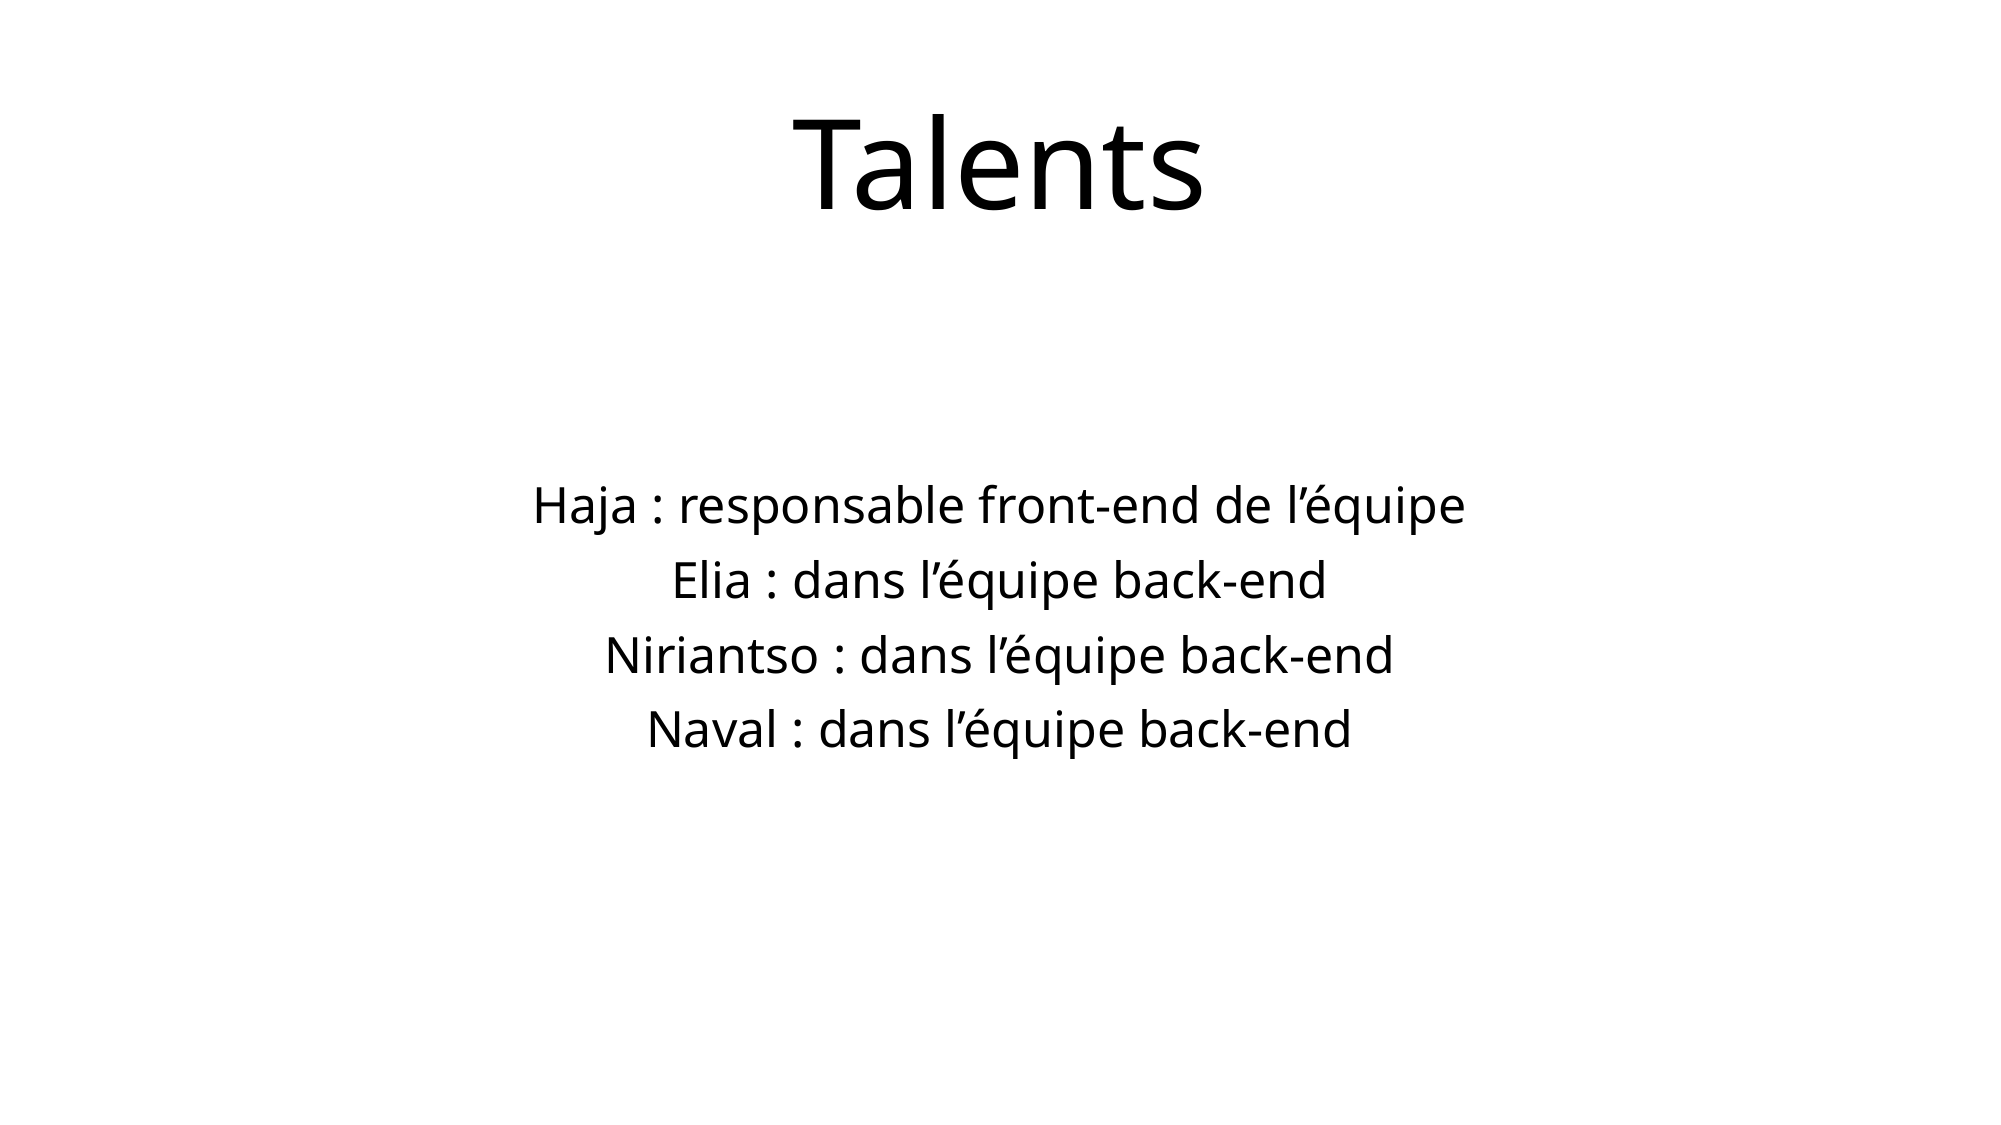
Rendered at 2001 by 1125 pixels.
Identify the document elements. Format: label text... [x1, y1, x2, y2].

title Talents [249, 0, 1750, 244]
subtitle Haja : responsable front-end de l’équipe Elia : dans l’équipe back-end Niriantso : dans l’équipe back-end Naval : dans l’équipe back-end [249, 472, 1750, 886]
